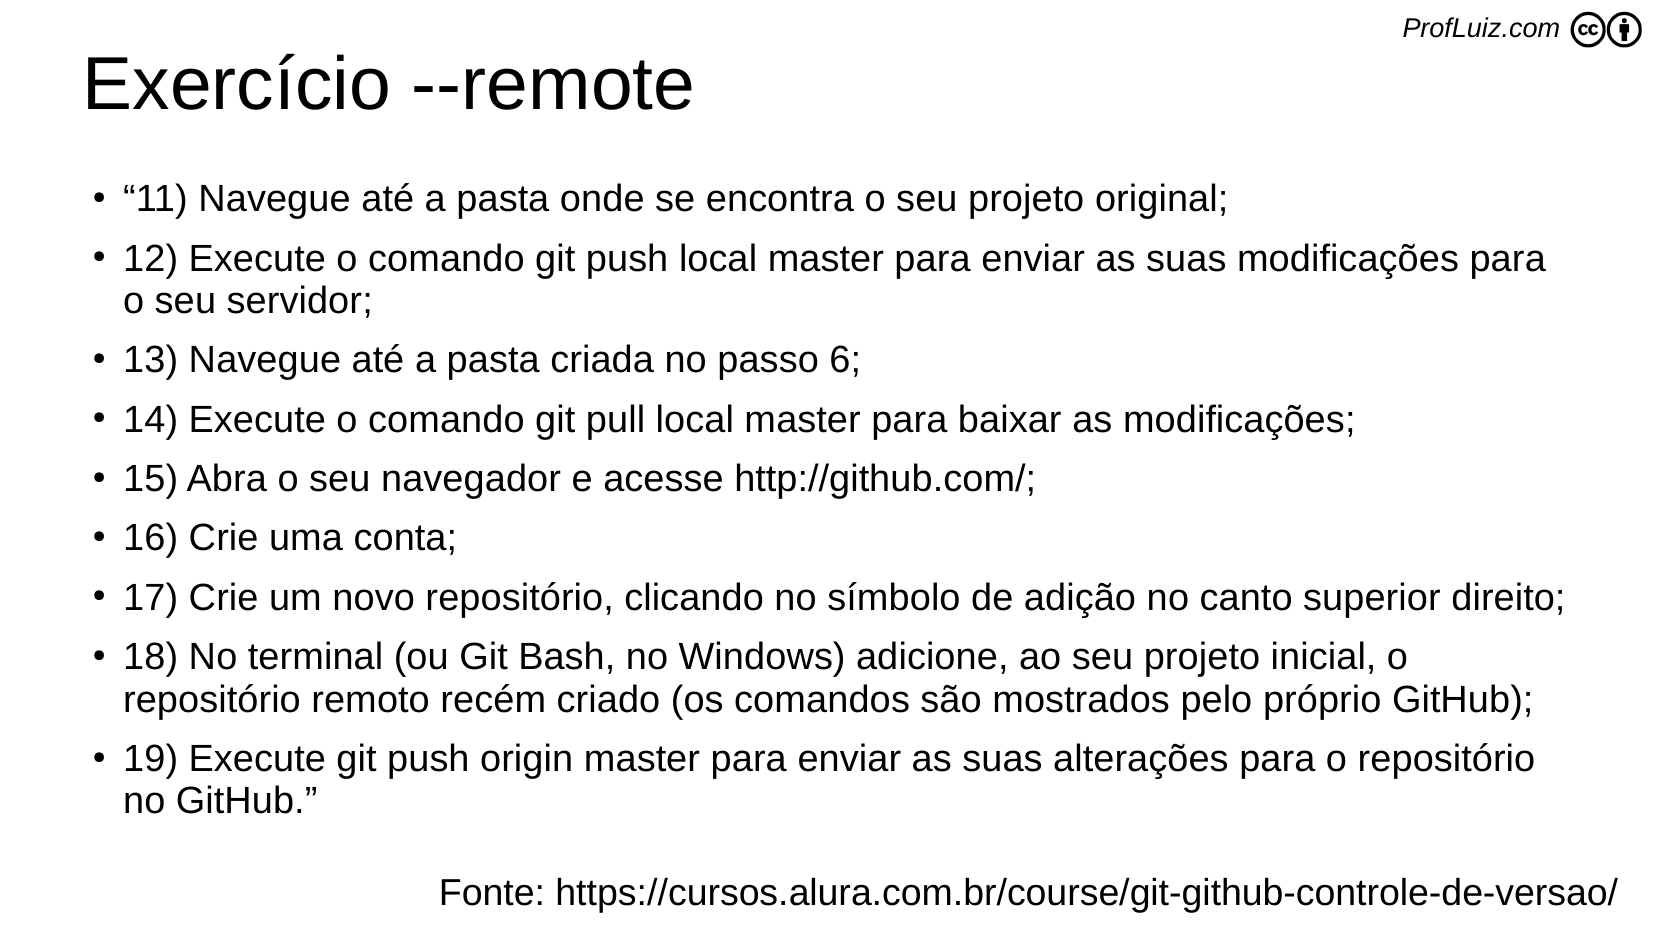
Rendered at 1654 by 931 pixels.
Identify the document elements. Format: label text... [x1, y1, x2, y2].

picture [1570, 11, 1642, 48]
title Exercício --remote [82, 37, 1571, 130]
text_box Fonte: https://cursos.alura.com.br/course/git-github-controle-de-versao/ [424, 864, 1654, 931]
list “11) Navegue até a pasta onde se encontra o seu projeto original; 12) Execute o comando git push local master para enviar as suas modificações para o seu servidor; 13) Navegue até a pasta criada no passo 6; 14) Execute o comando git pull local master para baixar as modificações; 15) Abra o seu navegador e acesse http://github.com/; 16) Crie uma conta; 17) Crie um novo repositório, clicando no símbolo de adição no canto superior direito; 18) No terminal (ou Git Bash, no Windows) adicione, ao seu projeto inicial, o repositório remoto recém criado (os comandos são mostrados pelo próprio GitHub); 19) Execute git push origin master para enviar as suas alterações para o repositório no GitHub.” [82, 177, 1571, 839]
